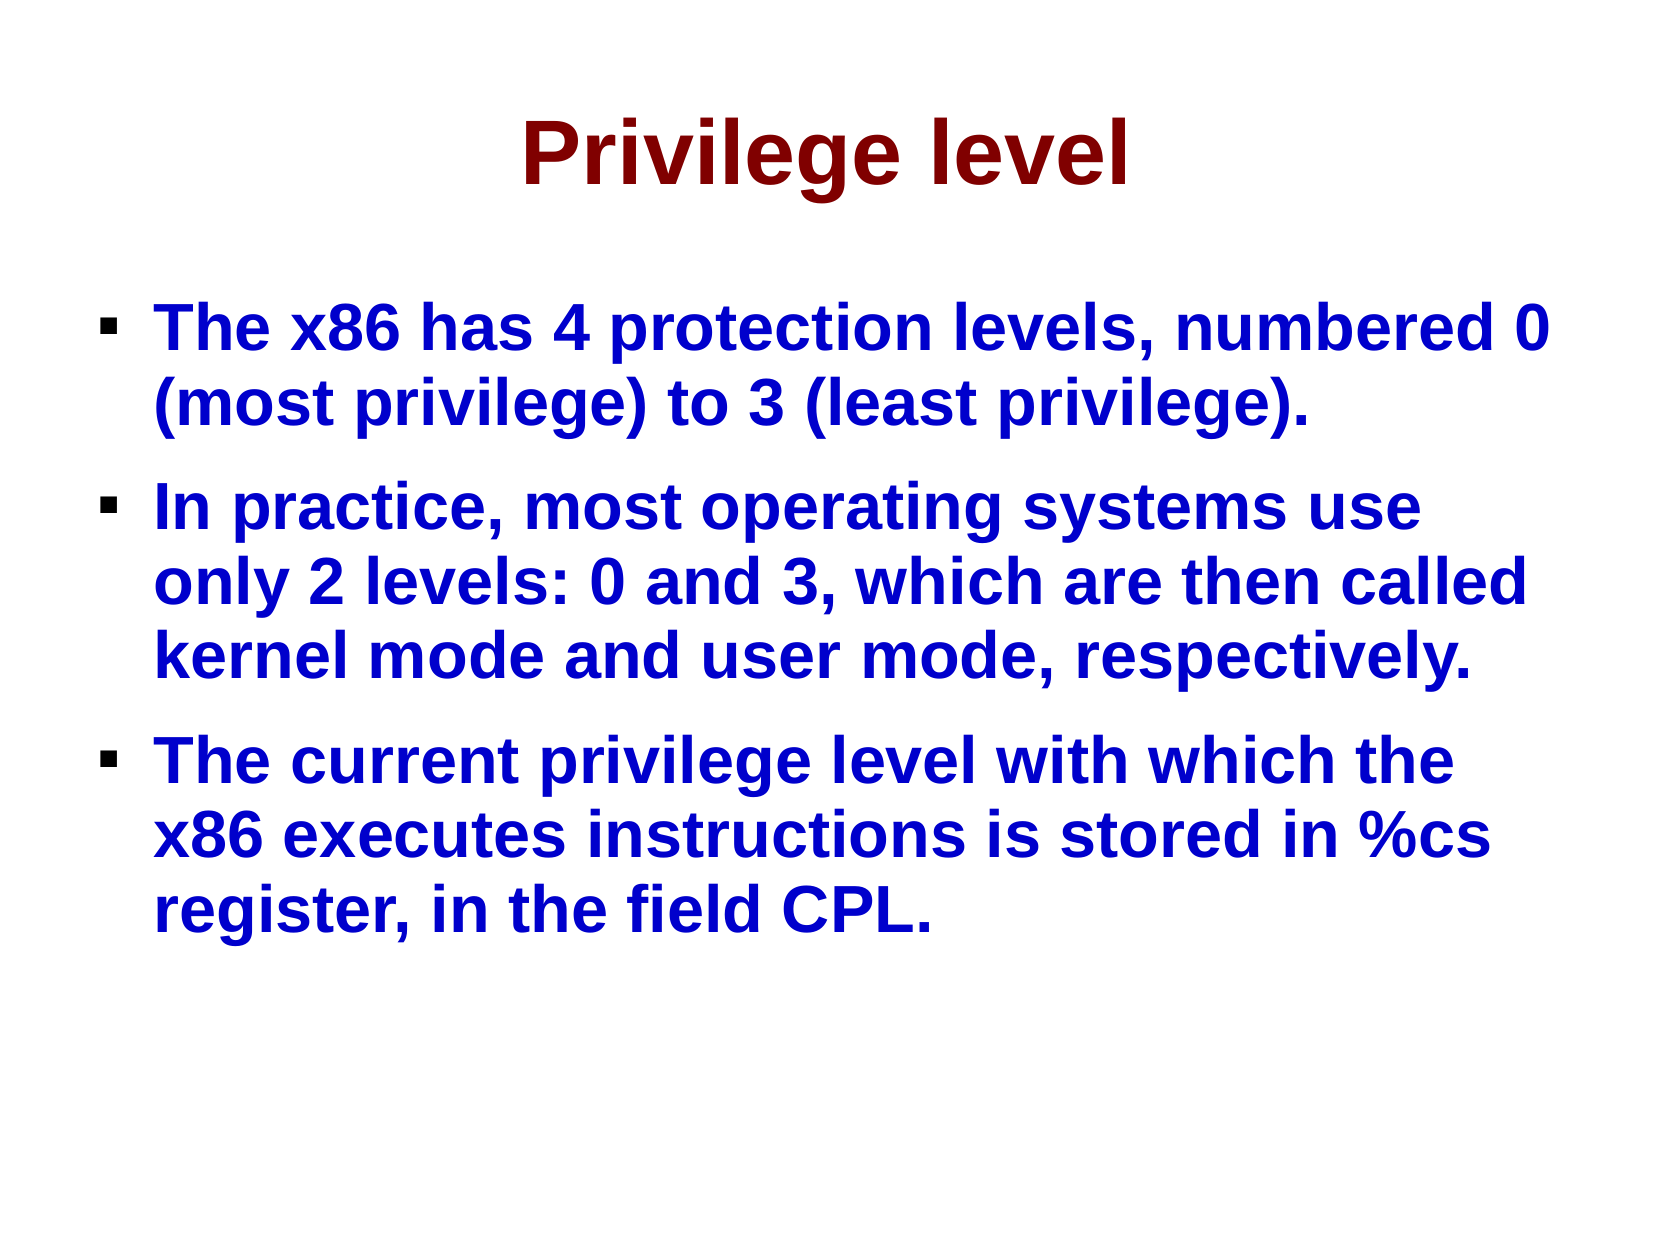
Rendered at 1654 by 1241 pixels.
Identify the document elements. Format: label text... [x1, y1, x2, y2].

list The x86 has 4 protection levels, numbered 0 (most privilege) to 3 (least privilege). In practice, most operating systems use only 2 levels: 0 and 3, which are then called kernel mode and user mode, respectively. The current privilege level with which the x86 executes instructions is stored in %cs register, in the field CPL. [82, 290, 1571, 1010]
title Privilege level [82, 49, 1571, 257]
